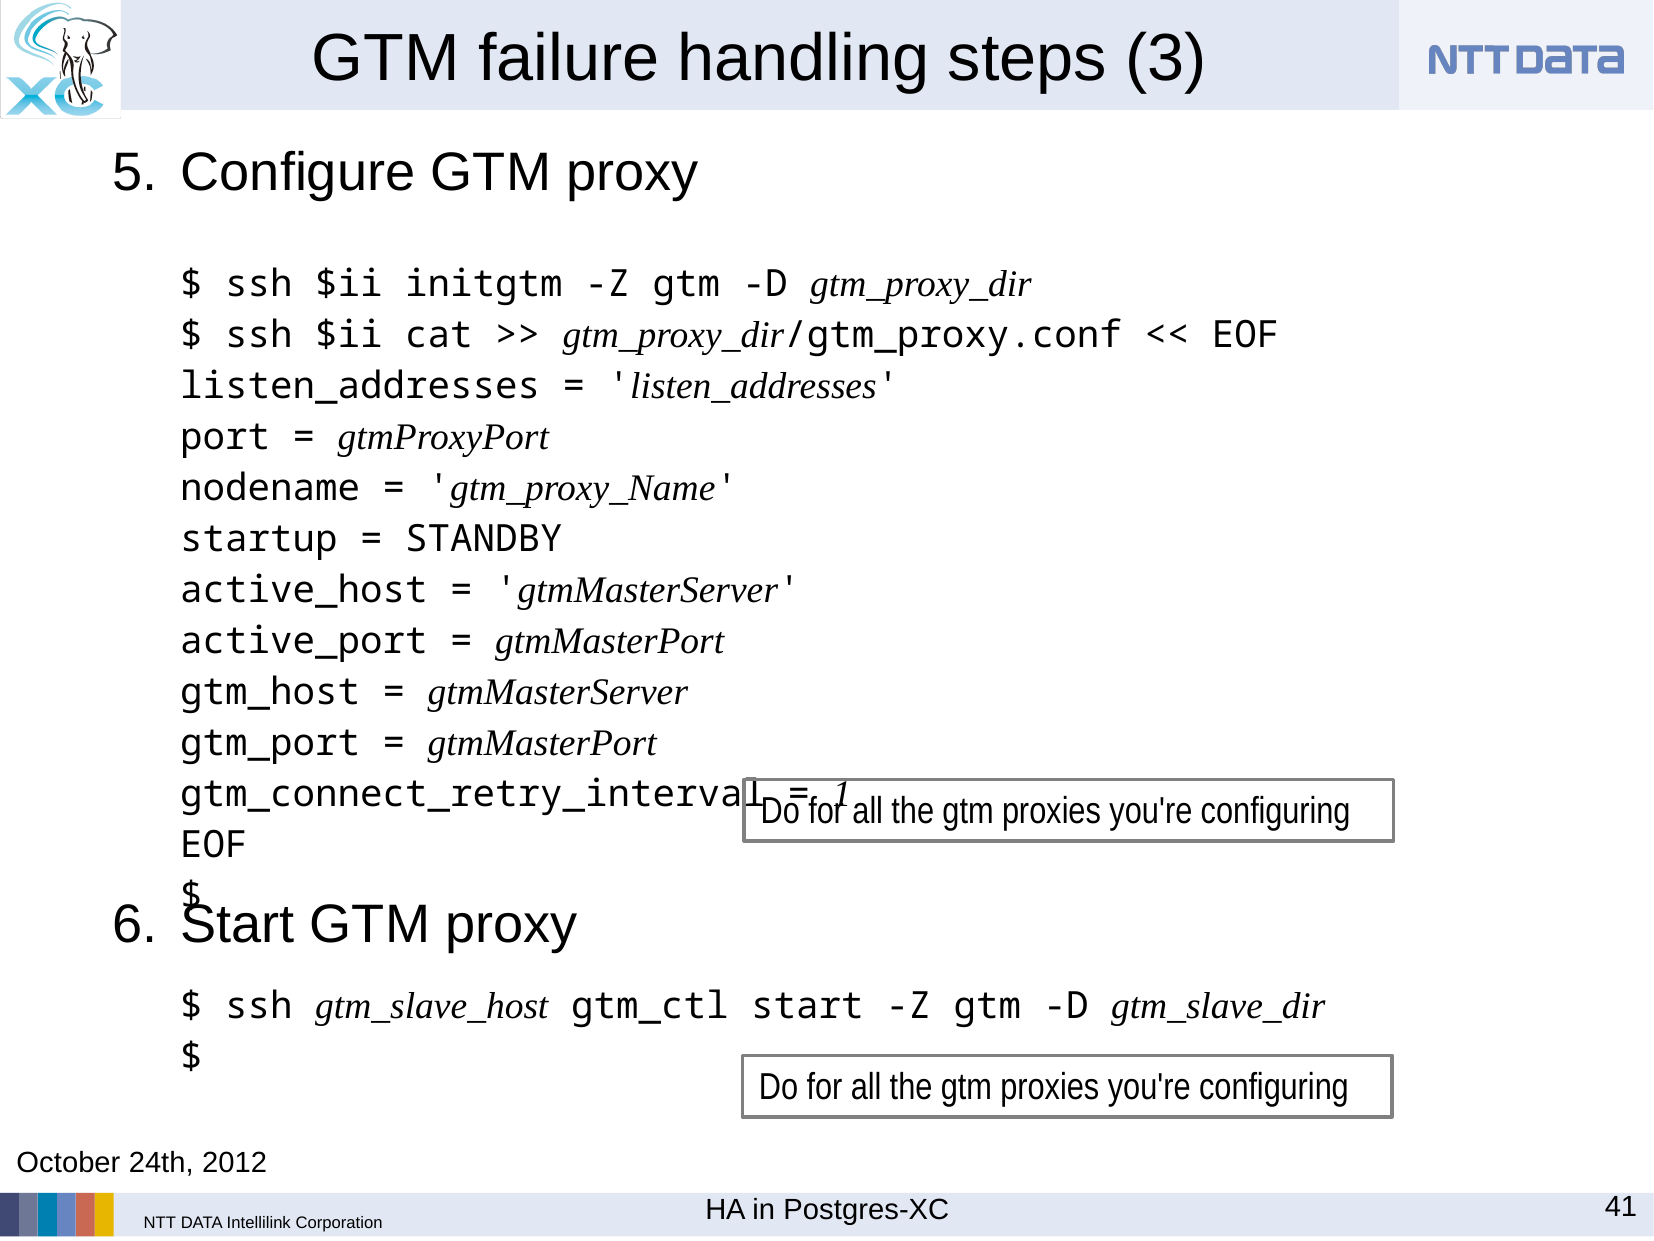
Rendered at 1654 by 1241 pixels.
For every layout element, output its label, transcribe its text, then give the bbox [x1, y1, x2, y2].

picture [0, 0, 121, 119]
title GTM failure handling steps (3) [120, 3, 1399, 110]
text_box $ ssh $ii initgtm -Z gtm -D gtm_proxy_dir $ ssh $ii cat >> gtm_proxy_dir/gtm_proxy.conf << EOF listen_addresses = 'listen_addresses' port = gtmProxyPort nodename = 'gtm_proxy_Name' startup = STANDBY active_host = 'gtmMasterServer' active_port = gtmMasterPort gtm_host = gtmMasterServer gtm_port = gtmMasterPort gtm_connect_retry_interval = 1 EOF $ [165, 249, 1583, 805]
text_box Do for all the gtm proxies you're configuring [742, 1055, 1392, 1117]
picture [1429, 45, 1624, 74]
text_box Do for all the gtm proxies you're configuring [744, 779, 1394, 841]
list Configure GTM proxy Start GTM proxy [94, 141, 1583, 1004]
text_box $ ssh gtm_slave_host gtm_ctl start -Z gtm -D gtm_slave_dir $ [165, 970, 1583, 1067]
